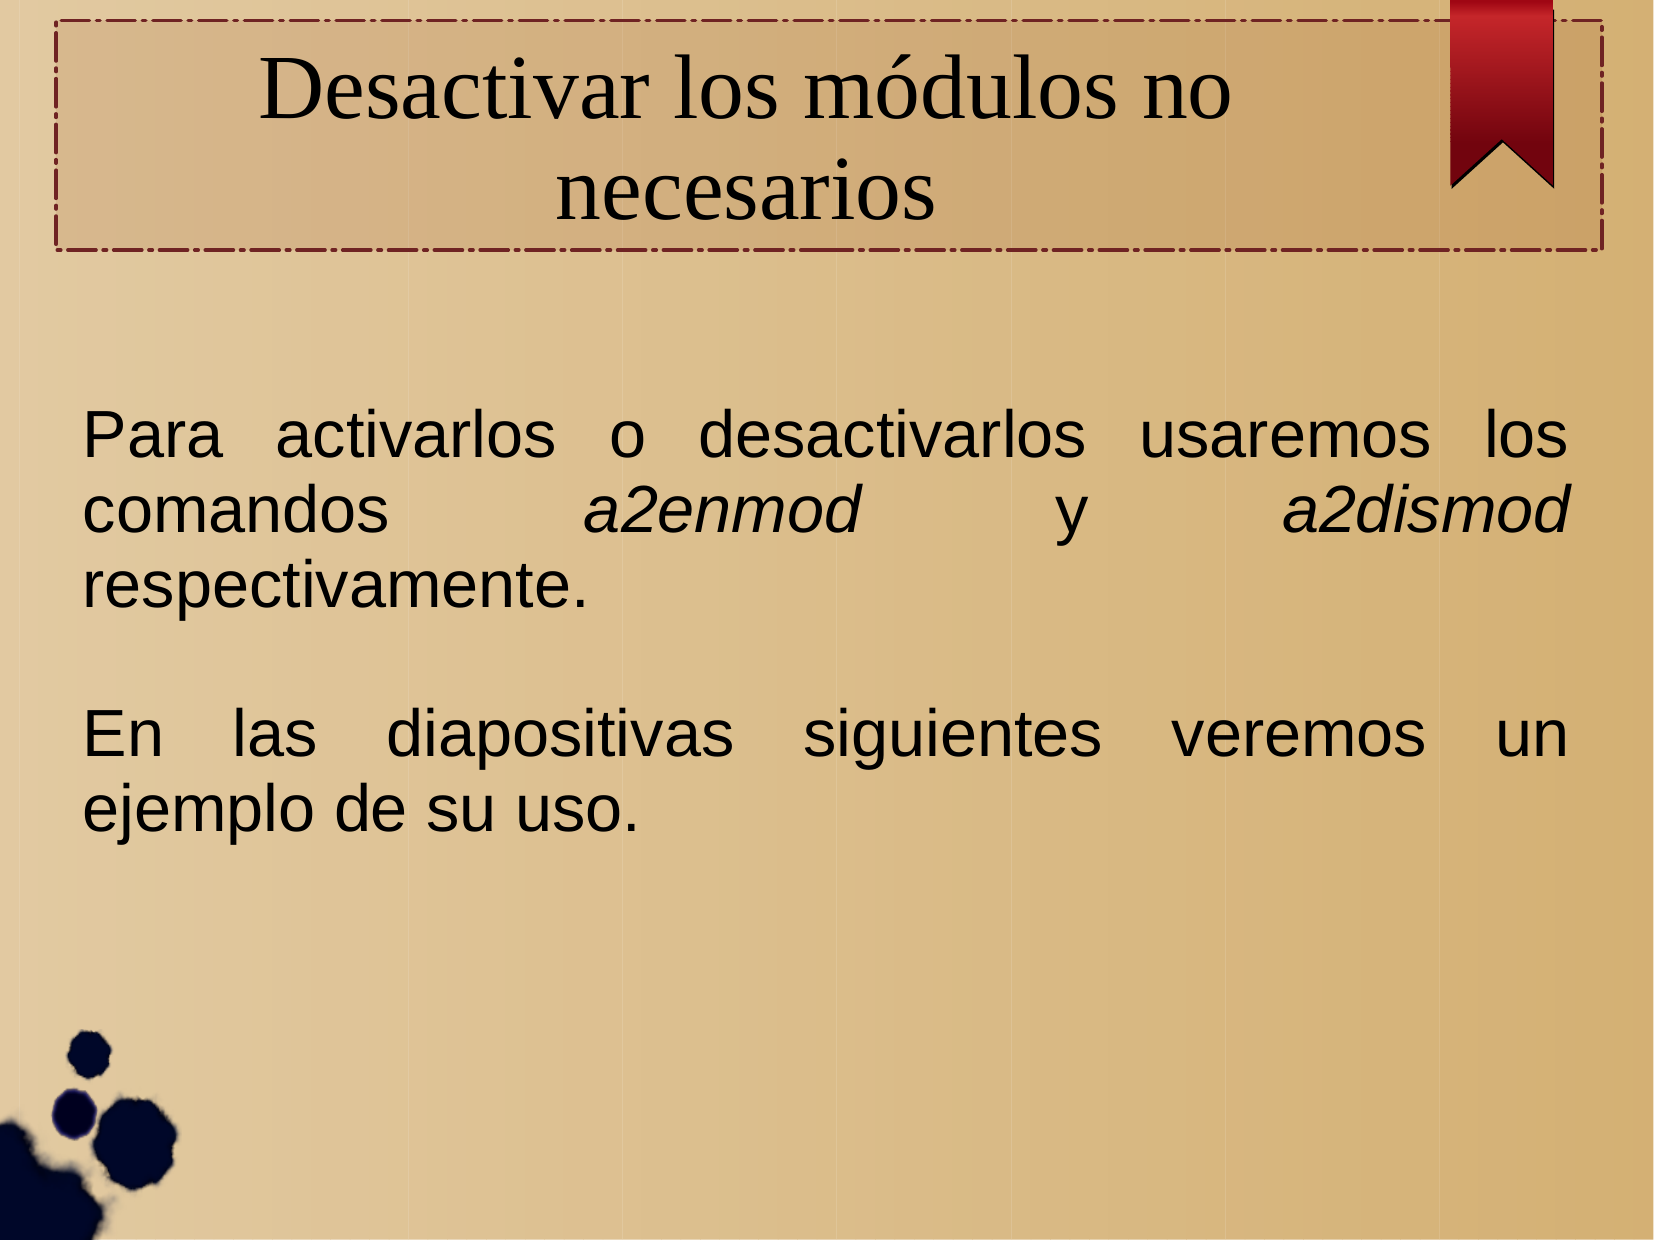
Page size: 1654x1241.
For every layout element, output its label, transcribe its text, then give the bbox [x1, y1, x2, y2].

subtitle Para activarlos o desactivarlos usaremos los comandos a2enmod y a2dismod respectivamente. En las diapositivas siguientes veremos un ejemplo de su uso. [82, 299, 1571, 1019]
title Desactivar los módulos no necesarios [82, 35, 1412, 240]
